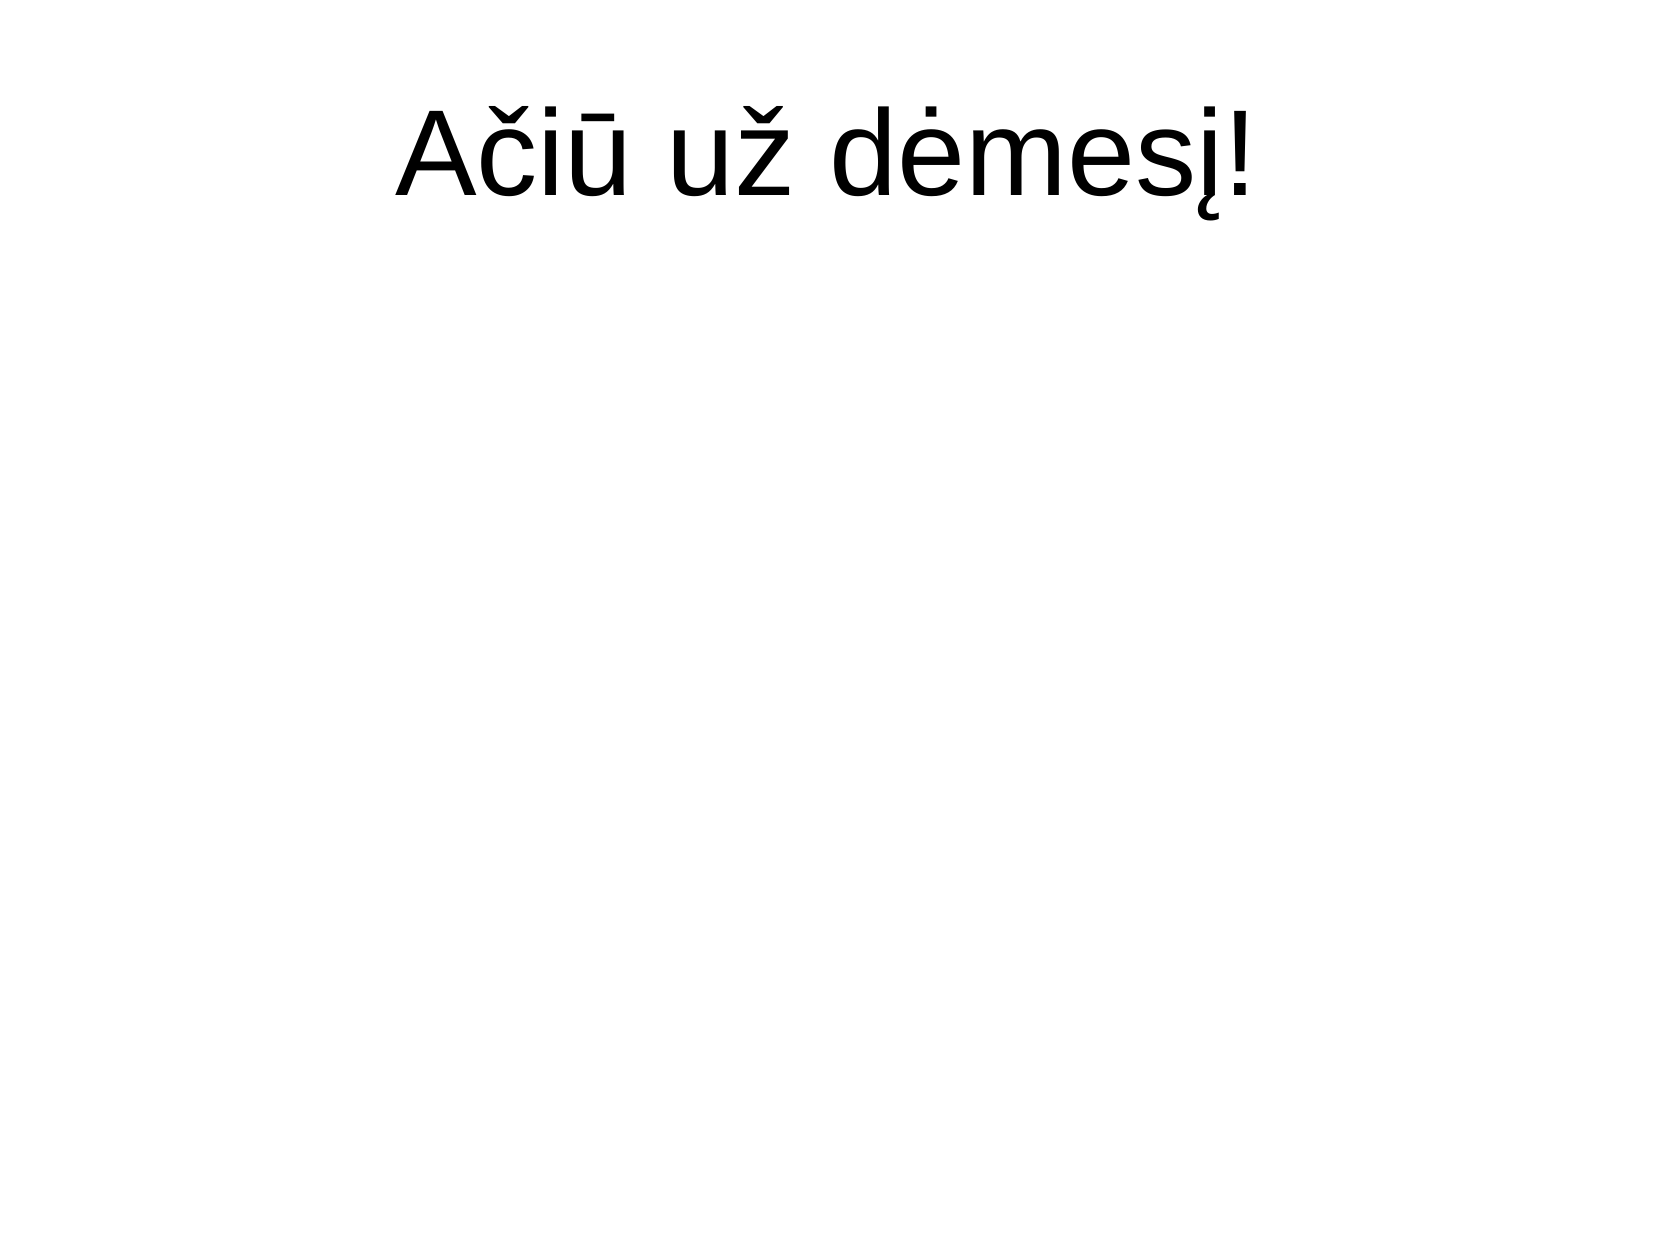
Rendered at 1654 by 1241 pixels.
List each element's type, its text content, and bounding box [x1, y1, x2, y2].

title Ačiū už dėmesį! [82, 49, 1571, 257]
